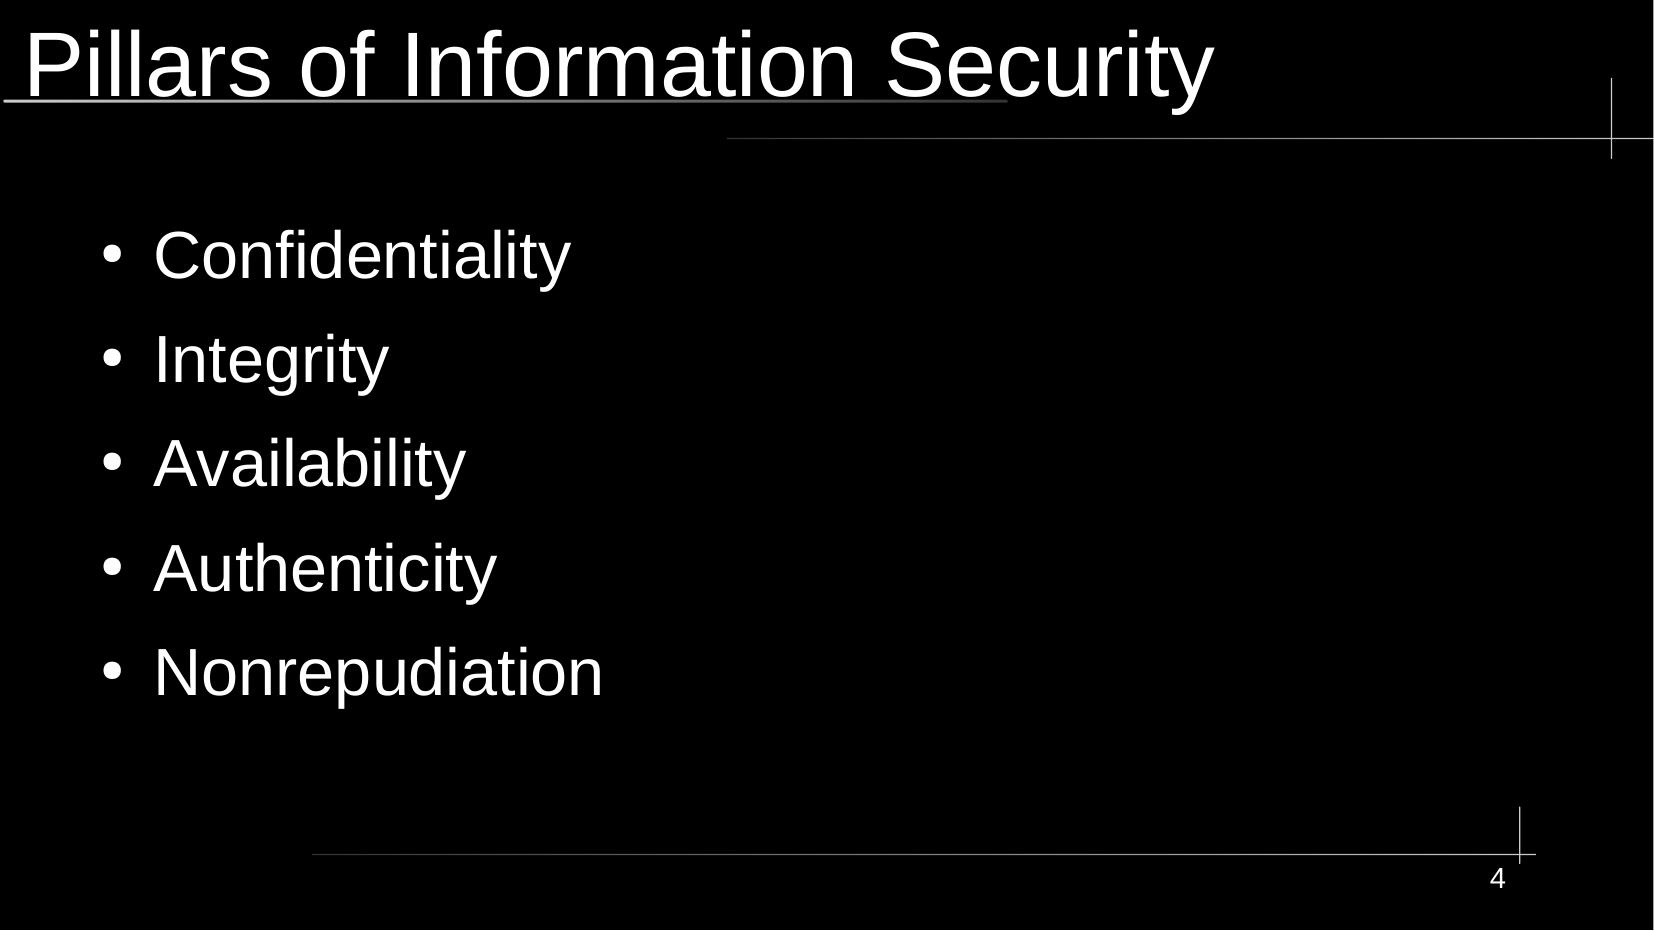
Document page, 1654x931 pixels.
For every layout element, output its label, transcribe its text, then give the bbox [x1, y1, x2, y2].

list Confidentiality Integrity Availability Authenticity Nonrepudiation [82, 217, 1571, 863]
title Pillars of Information Security [23, 11, 1589, 119]
